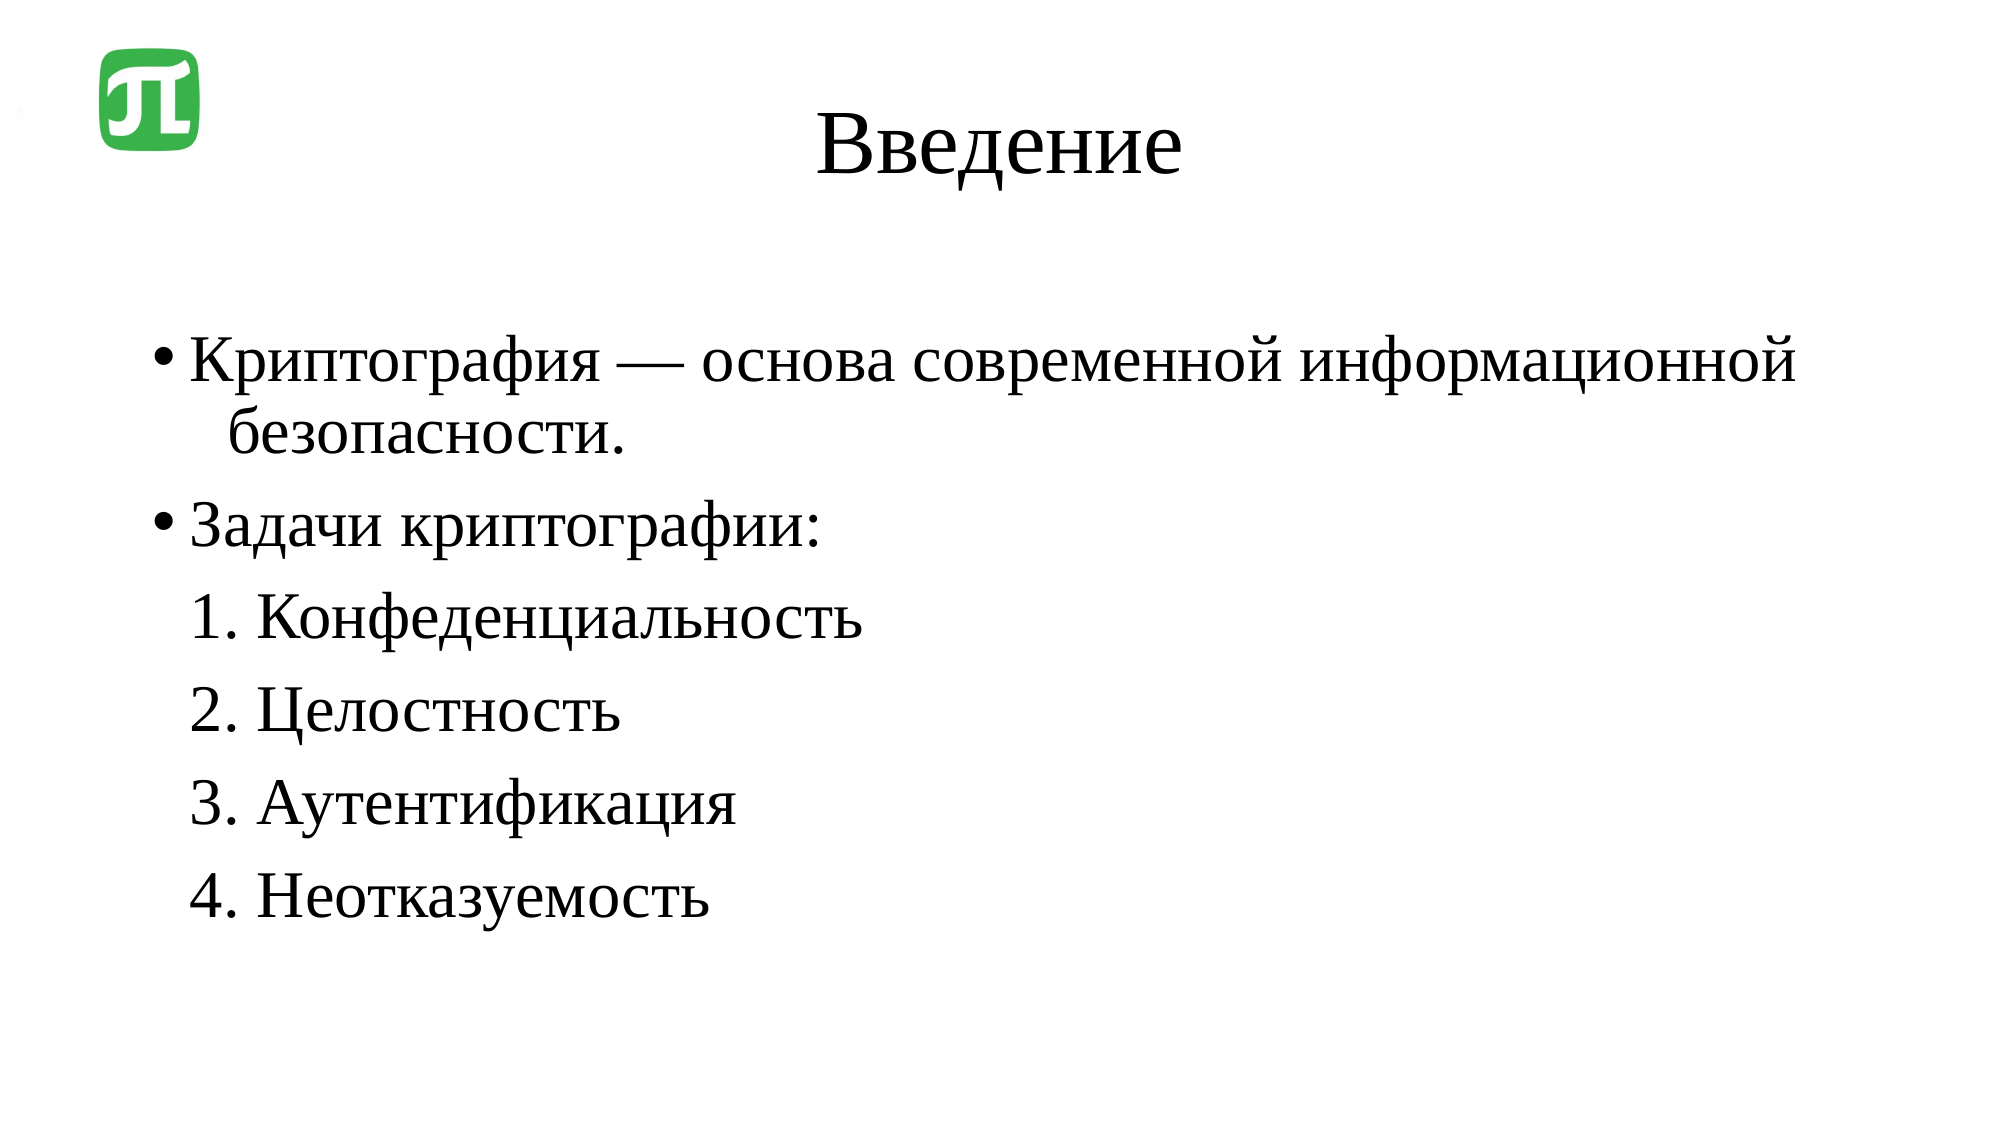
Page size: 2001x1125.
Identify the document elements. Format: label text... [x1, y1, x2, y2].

title Введение [137, 34, 1863, 253]
list Криптография — основа современной информационной безопасности. Задачи криптографии: 1. Конфеденциальность 2. Целостность 3. Аутентификация 4. Неотказуемость [137, 316, 1863, 1030]
picture [0, 0, 315, 211]
